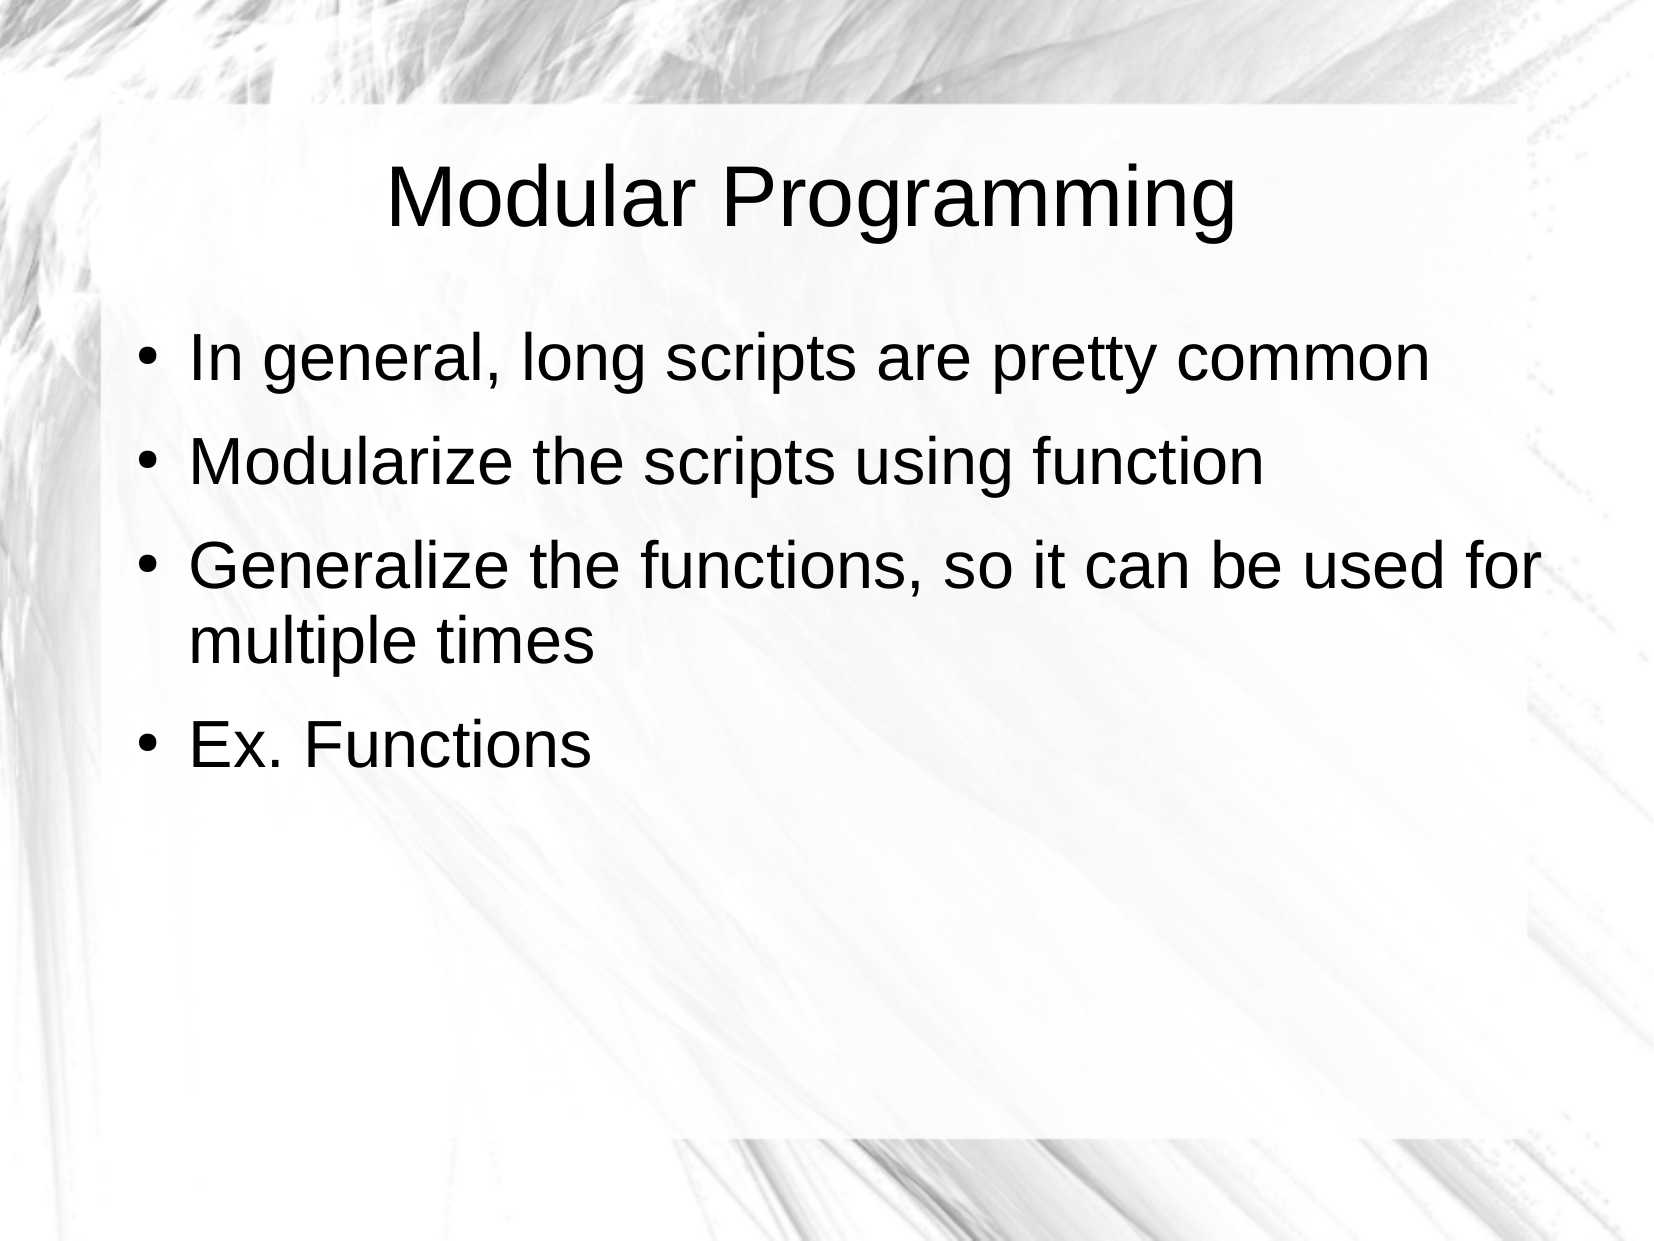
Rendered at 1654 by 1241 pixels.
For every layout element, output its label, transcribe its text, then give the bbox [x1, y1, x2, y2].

list In general, long scripts are pretty common Modularize the scripts using function Generalize the functions, so it can be used for multiple times Ex. Functions [118, 319, 1571, 945]
picture [0, 0, 1654, 1241]
title Modular Programming [118, 112, 1506, 281]
